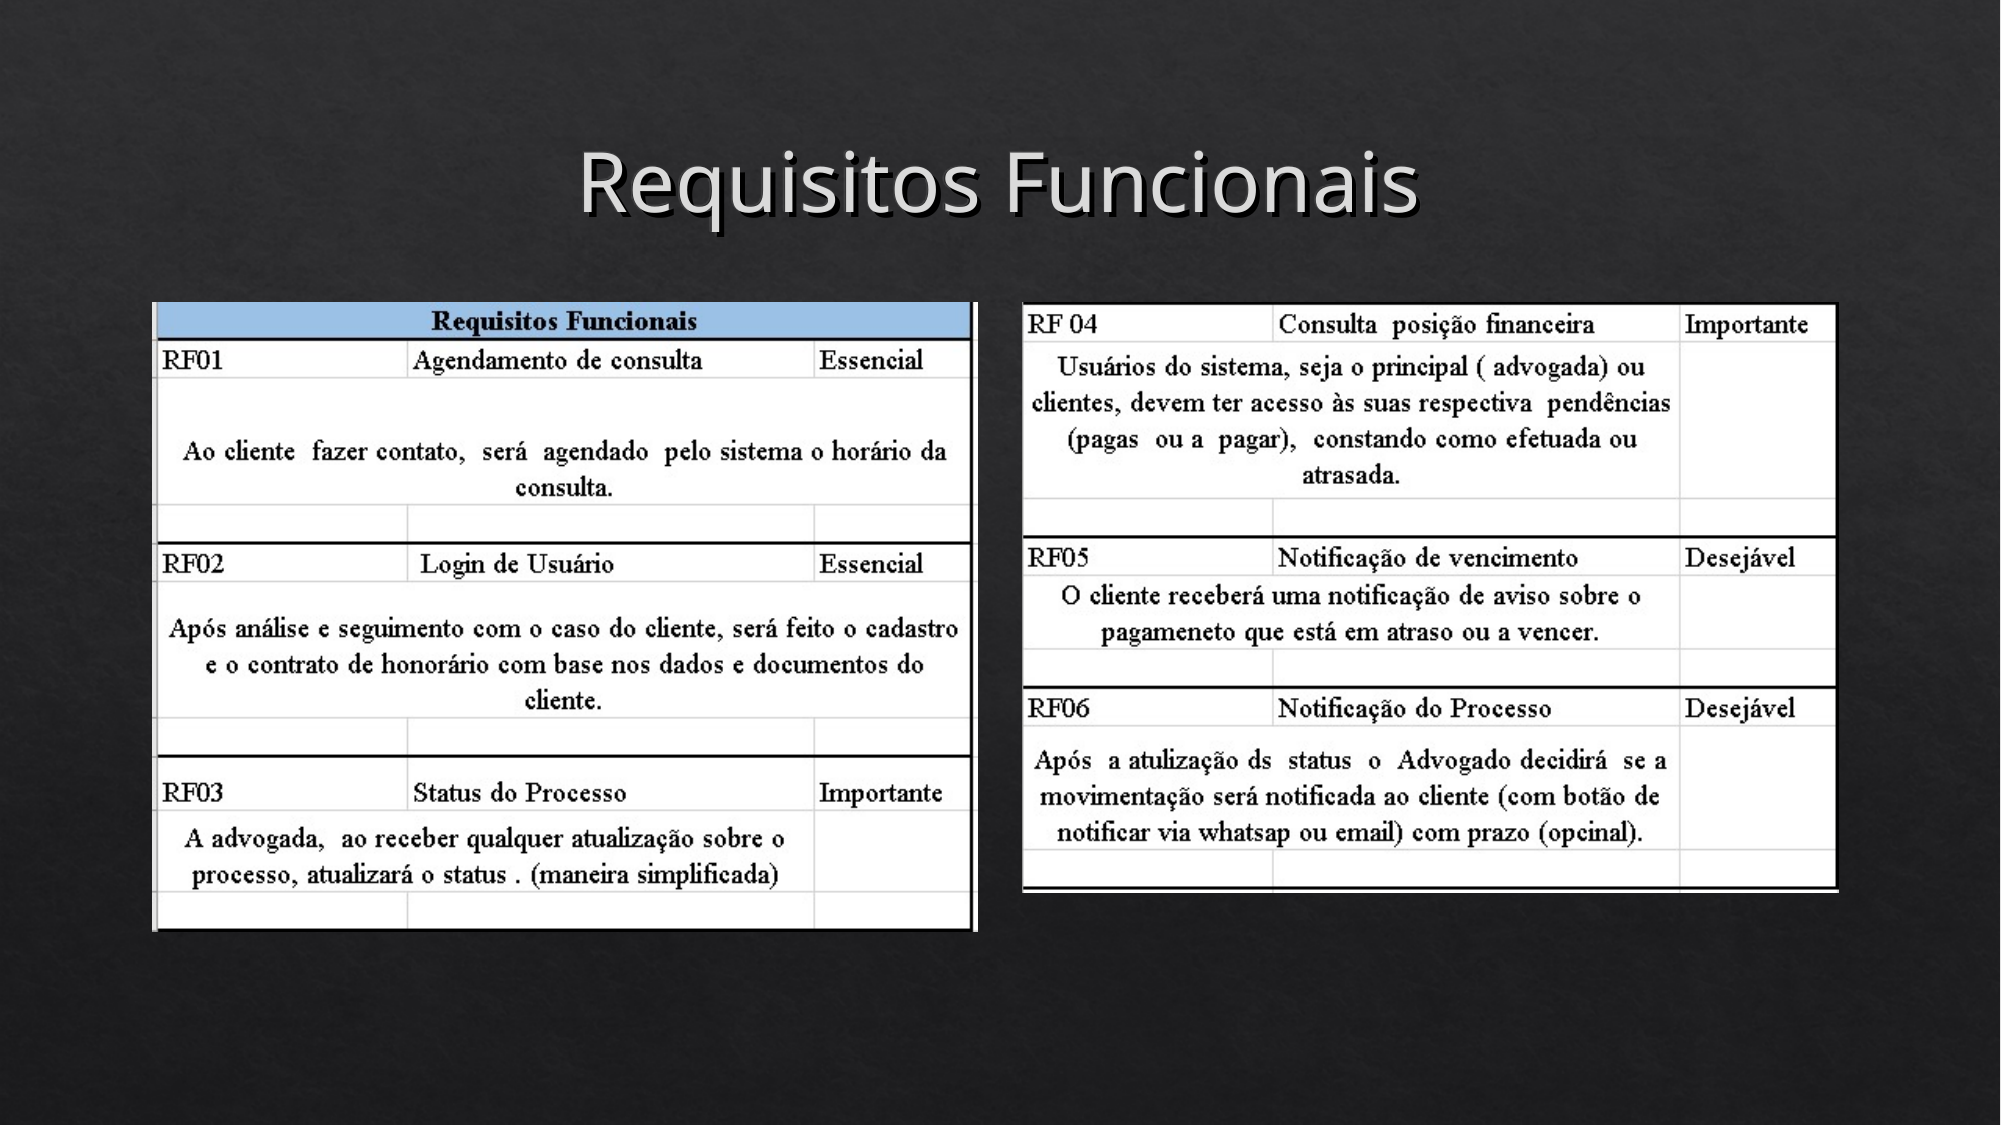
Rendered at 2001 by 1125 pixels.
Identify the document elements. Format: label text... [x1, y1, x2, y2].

title Requisitos Funcionais [149, 99, 1849, 260]
picture [152, 303, 978, 932]
picture [1022, 303, 1839, 893]
